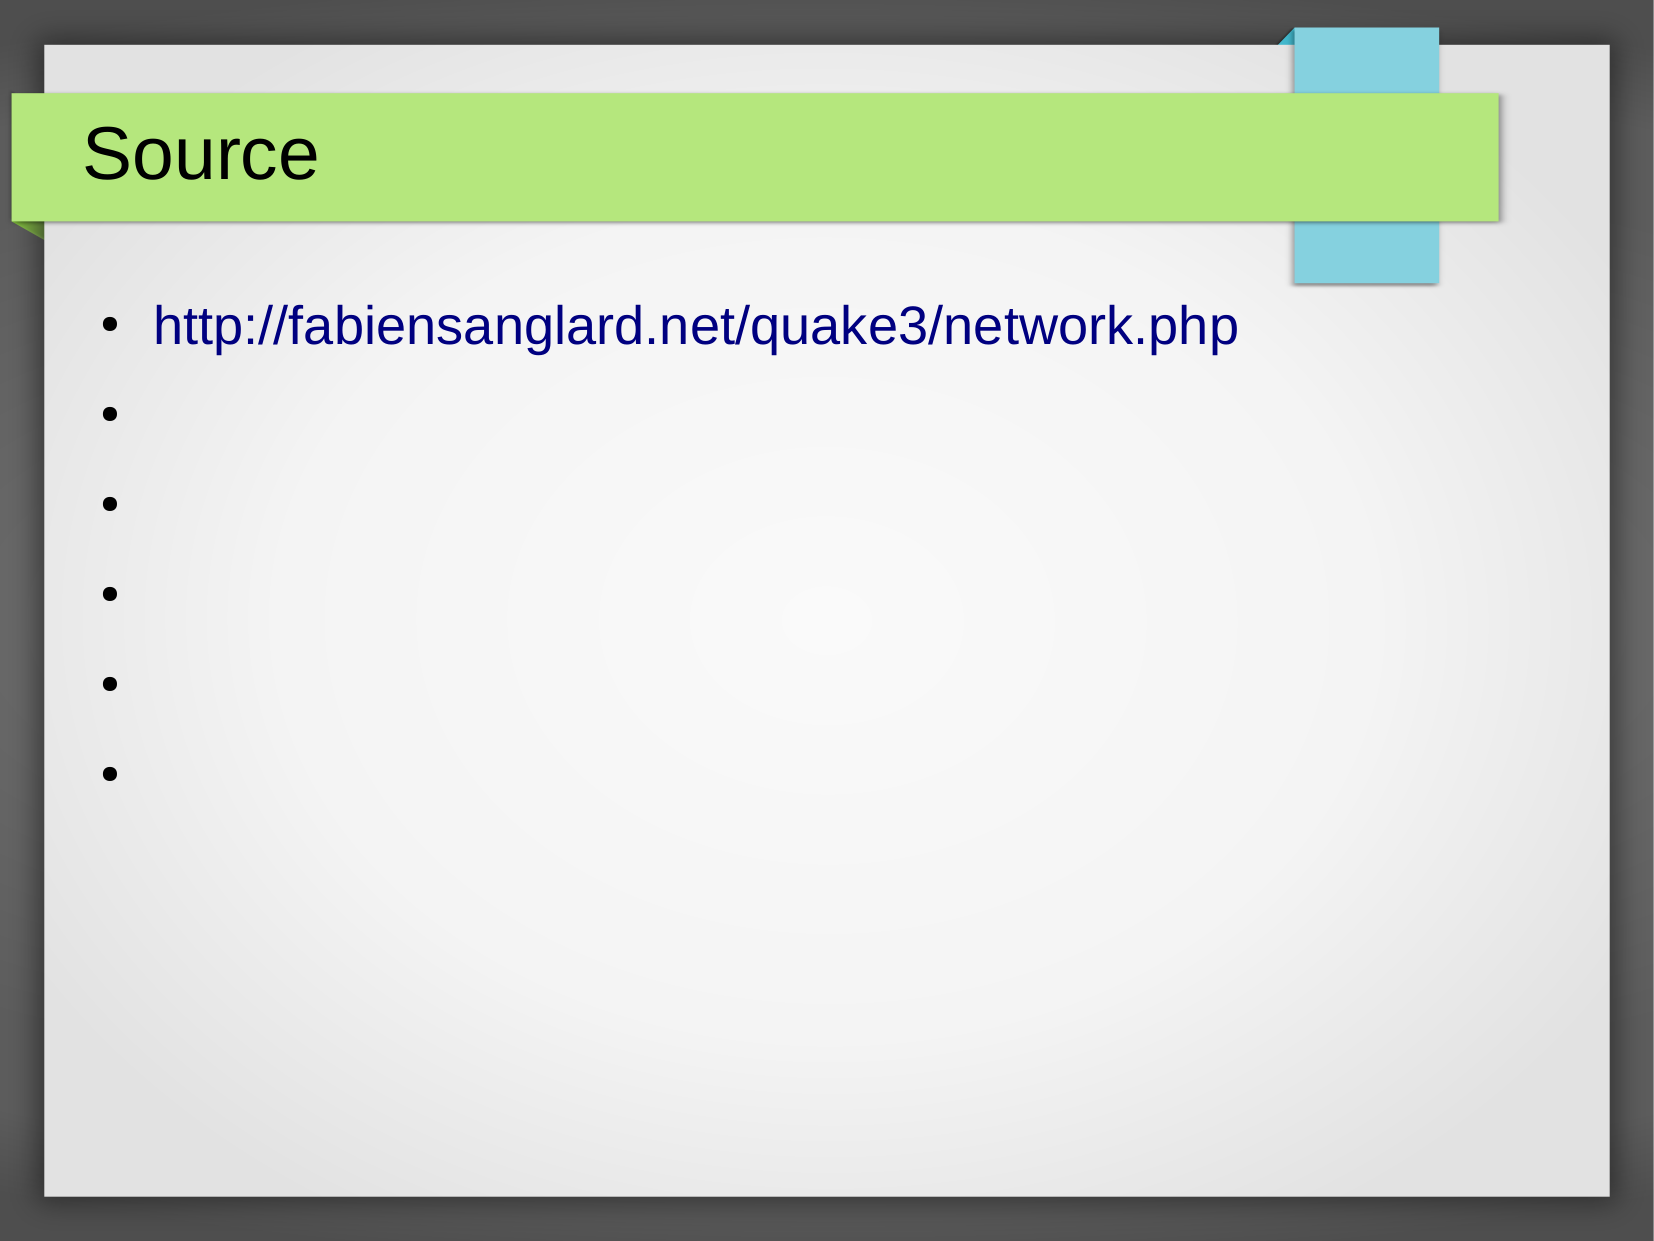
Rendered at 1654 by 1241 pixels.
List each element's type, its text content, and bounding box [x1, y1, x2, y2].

picture [0, 0, 1654, 1241]
list http://fabiensanglard.net/quake3/network.php [82, 295, 1571, 1015]
title Source [82, 94, 1264, 213]
